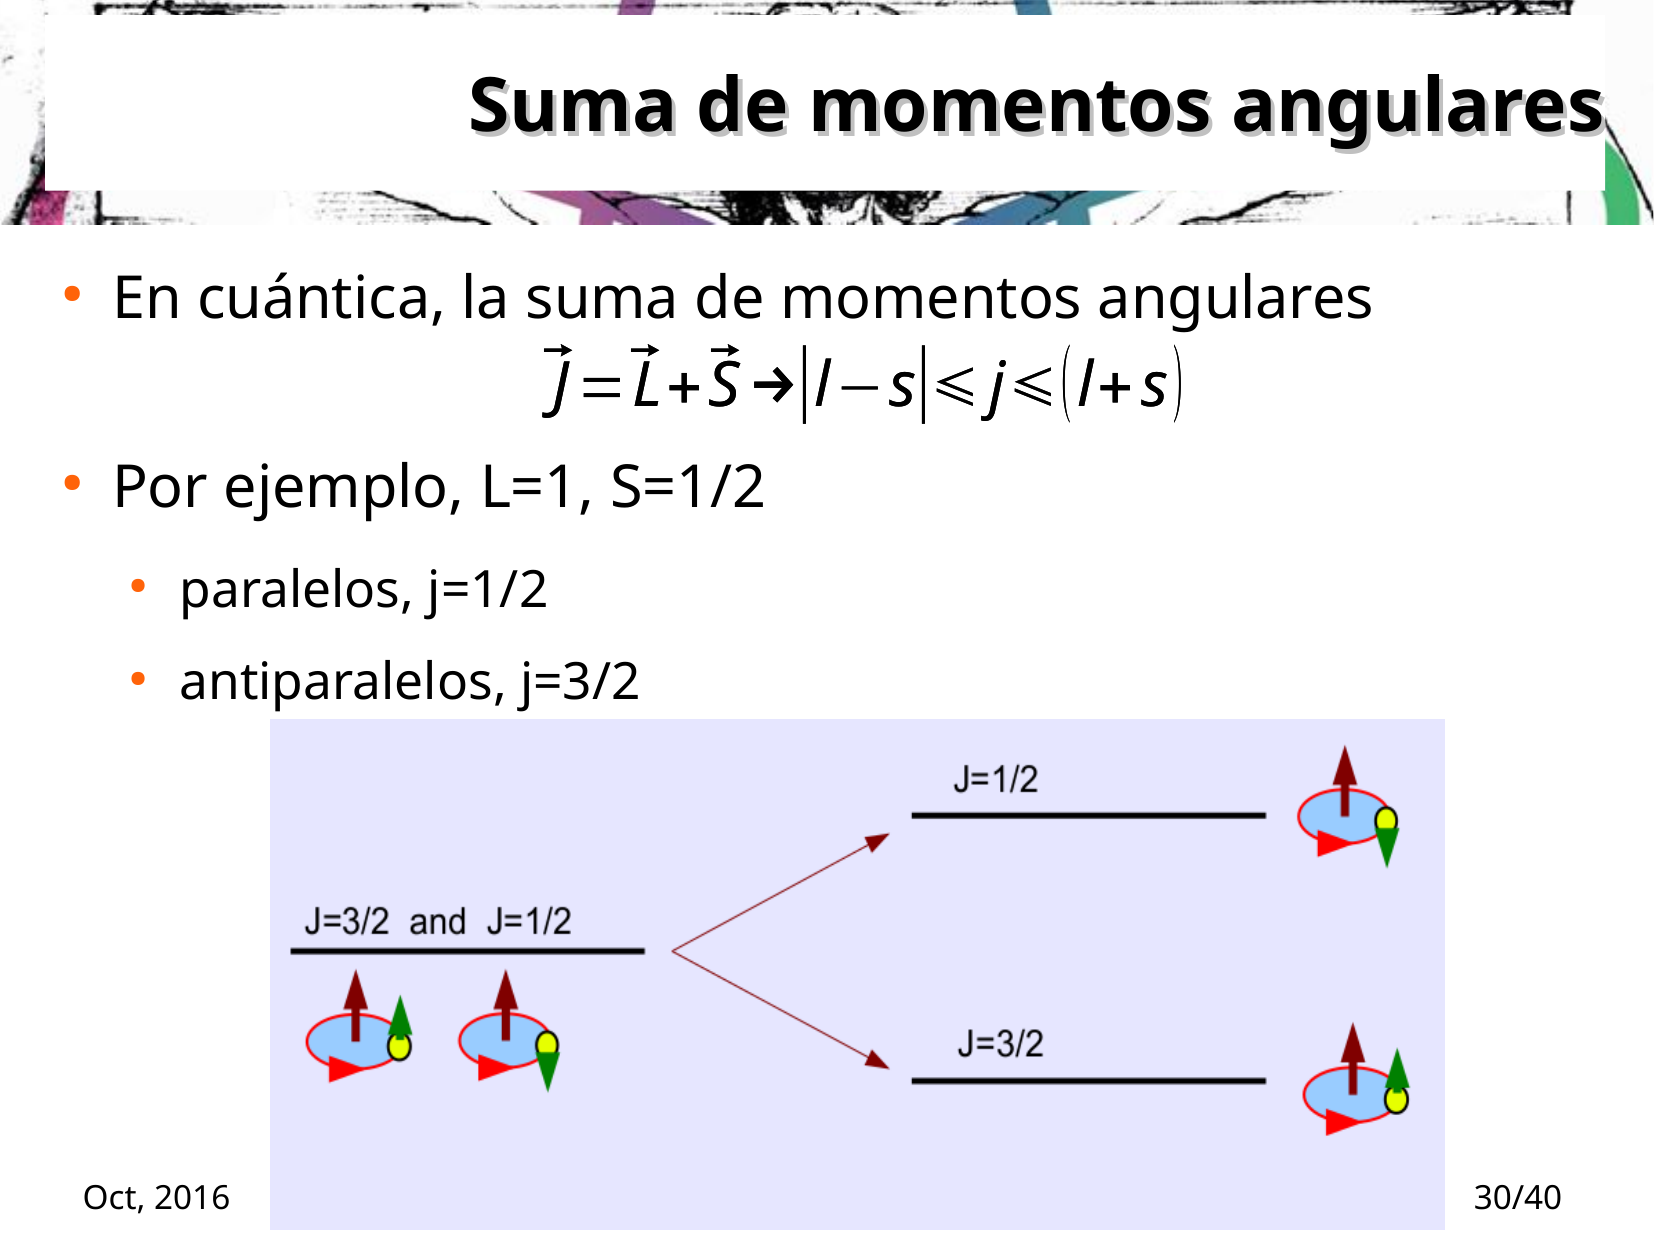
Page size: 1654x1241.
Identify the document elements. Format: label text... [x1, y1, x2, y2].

list En cuántica, la suma de momentos angulares Por ejemplo, L=1, S=1/2 paralelos, j=1/2 antiparalelos, j=3/2 [45, 255, 1606, 721]
picture [270, 719, 1445, 1231]
picture [0, 0, 1654, 225]
chart [535, 342, 1190, 427]
title Suma de momentos angulares [45, 15, 1606, 191]
